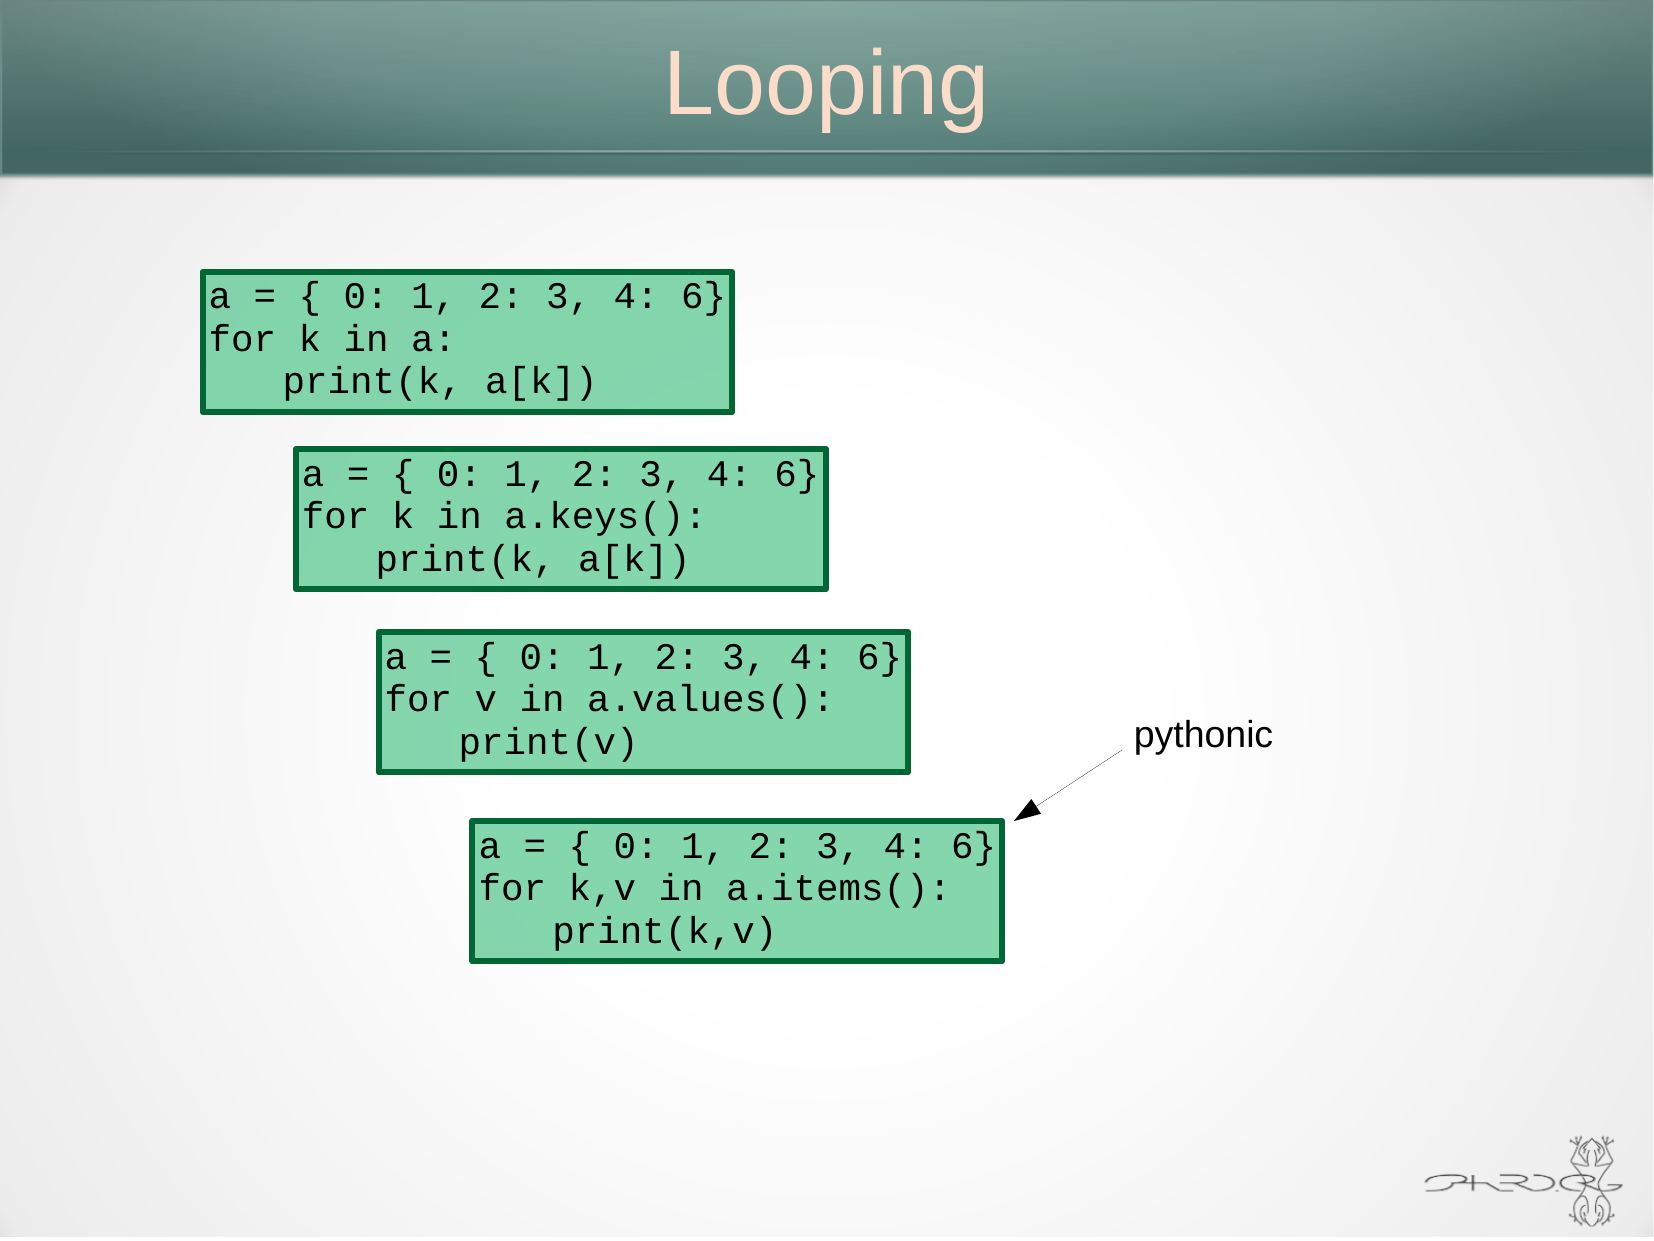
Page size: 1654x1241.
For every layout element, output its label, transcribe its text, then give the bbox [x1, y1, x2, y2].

text_box a = { 0: 1, 2: 3, 4: 6} for k in a.keys(): print(k, a[k]) [295, 448, 826, 590]
text_box a = { 0: 1, 2: 3, 4: 6} for k in a: print(k, a[k]) [202, 271, 733, 413]
text_box a = { 0: 1, 2: 3, 4: 6} for v in a.values(): print(v) [378, 632, 909, 773]
text_box a = { 0: 1, 2: 3, 4: 6} for k,v in a.items(): print(k,v) [472, 820, 1003, 962]
picture [0, 0, 1654, 1237]
text_box pythonic [1133, 713, 1274, 756]
title Looping [82, 11, 1571, 154]
